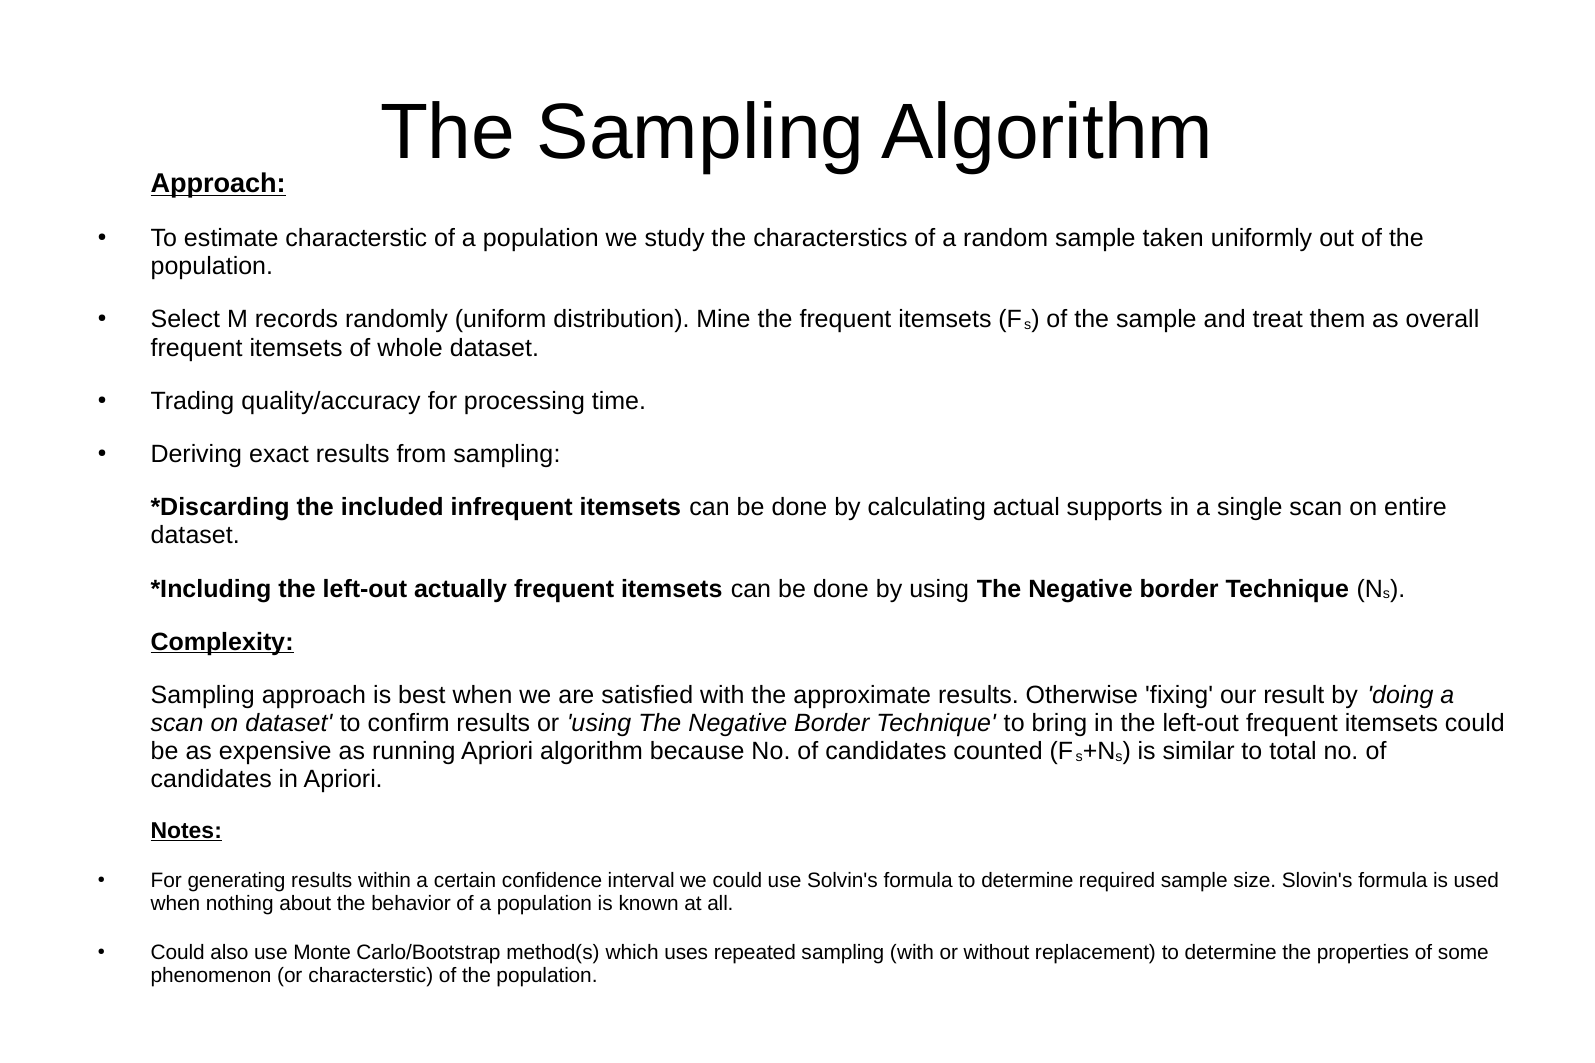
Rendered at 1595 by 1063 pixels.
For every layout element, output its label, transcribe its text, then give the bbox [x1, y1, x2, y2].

list Approach: To estimate characterstic of a population we study the characterstics of a random sample taken uniformly out of the population. Select M records randomly (uniform distribution). Mine the frequent itemsets (Fs) of the sample and treat them as overall frequent itemsets of whole dataset. Trading quality/accuracy for processing time. Deriving exact results from sampling: *Discarding the included infrequent itemsets can be done by calculating actual supports in a single scan on entire dataset. *Including the left-out actually frequent itemsets can be done by using The Negative border Technique (Ns). Complexity: Sampling approach is best when we are satisfied with the approximate results. Otherwise 'fixing' our result by 'doing a scan on dataset' to confirm results or 'using The Negative Border Technique' to bring in the left-out frequent itemsets could be as expensive as running Apriori algorithm because No. of candidates counted (Fs+Ns) is similar to total no. of candidates in Apriori. Notes: For generating results within a certain confidence interval we could use Solvin's formula to determine required sample size. Slovin's formula is used when nothing about the behavior of a population is known at all. Could also use Monte Carlo/Bootstrap method(s) which uses repeated sampling (with or without replacement) to determine the properties of some phenomenon (or characterstic) of the population. [79, 168, 1515, 1016]
title The Sampling Algorithm [79, 42, 1515, 168]
